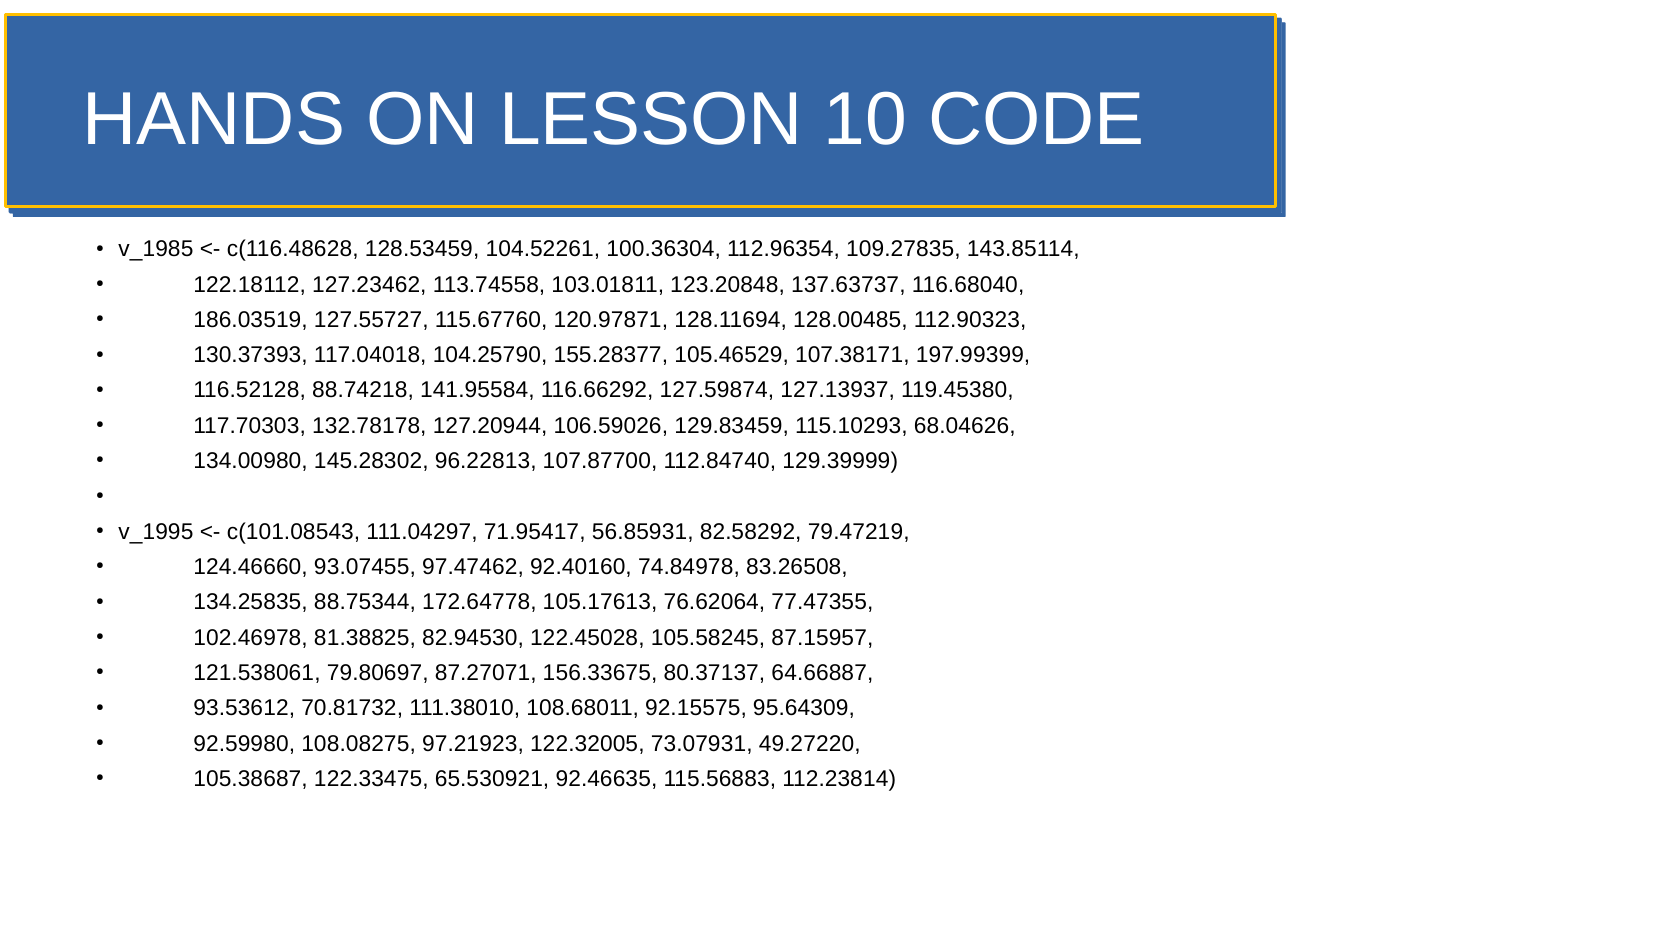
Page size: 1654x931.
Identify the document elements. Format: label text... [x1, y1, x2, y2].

list v_1985 <- c(116.48628, 128.53459, 104.52261, 100.36304, 112.96354, 109.27835, 143.85114, 122.18112, 127.23462, 113.74558, 103.01811, 123.20848, 137.63737, 116.68040, 186.03519, 127.55727, 115.67760, 120.97871, 128.11694, 128.00485, 112.90323, 130.37393, 117.04018, 104.25790, 155.28377, 105.46529, 107.38171, 197.99399, 116.52128, 88.74218, 141.95584, 116.66292, 127.59874, 127.13937, 119.45380, 117.70303, 132.78178, 127.20944, 106.59026, 129.83459, 115.10293, 68.04626, 134.00980, 145.28302, 96.22813, 107.87700, 112.84740, 129.39999) v_1995 <- c(101.08543, 111.04297, 71.95417, 56.85931, 82.58292, 79.47219, 124.46660, 93.07455, 97.47462, 92.40160, 74.84978, 83.26508, 134.25835, 88.75344, 172.64778, 105.17613, 76.62064, 77.47355, 102.46978, 81.38825, 82.94530, 122.45028, 105.58245, 87.15957, 121.538061, 79.80697, 87.27071, 156.33675, 80.37137, 64.66887, 93.53612, 70.81732, 111.38010, 108.68011, 92.15575, 95.64309, 92.59980, 108.08275, 97.21923, 122.32005, 73.07931, 49.27220, 105.38687, 122.33475, 65.530921, 92.46635, 115.56883, 112.23814) [88, 236, 1565, 798]
title HANDS ON LESSON 10 CODE [82, 44, 1235, 192]
